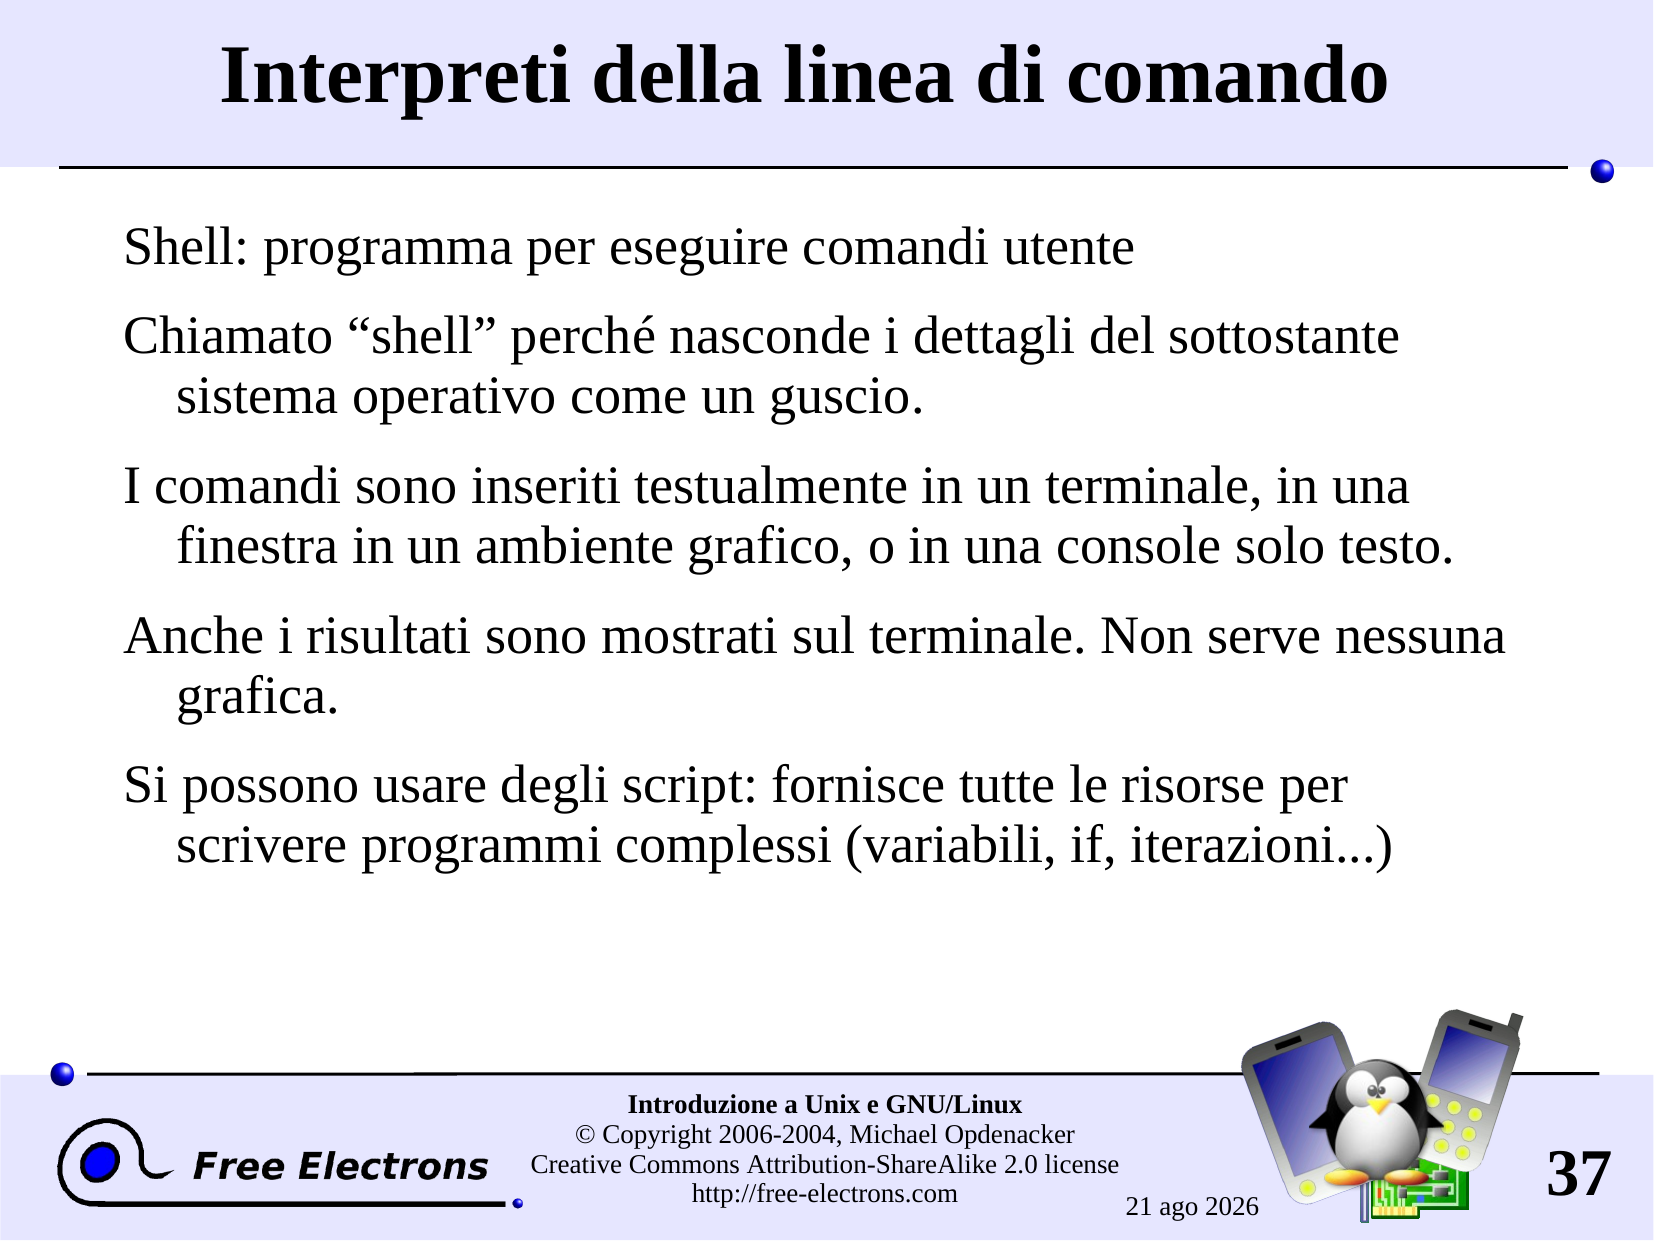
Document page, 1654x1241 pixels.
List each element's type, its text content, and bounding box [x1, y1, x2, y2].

picture [1231, 1007, 1538, 1241]
title Interpreti della linea di comando [60, 20, 1551, 130]
list Shell: programma per eseguire comandi utente Chiamato “shell” perché nasconde i dettagli del sottostante sistema operativo come un guscio. I comandi sono inseriti testualmente in un terminale, in una finestra in un ambiente grafico, o in una console solo testo. Anche i risultati sono mostrati sul terminale. Non serve nessuna grafica. Si possono usare degli script: fornisce tutte le risorse per scrivere programmi complessi (variabili, if, iterazioni...) [105, 216, 1518, 1066]
picture [50, 1107, 527, 1216]
